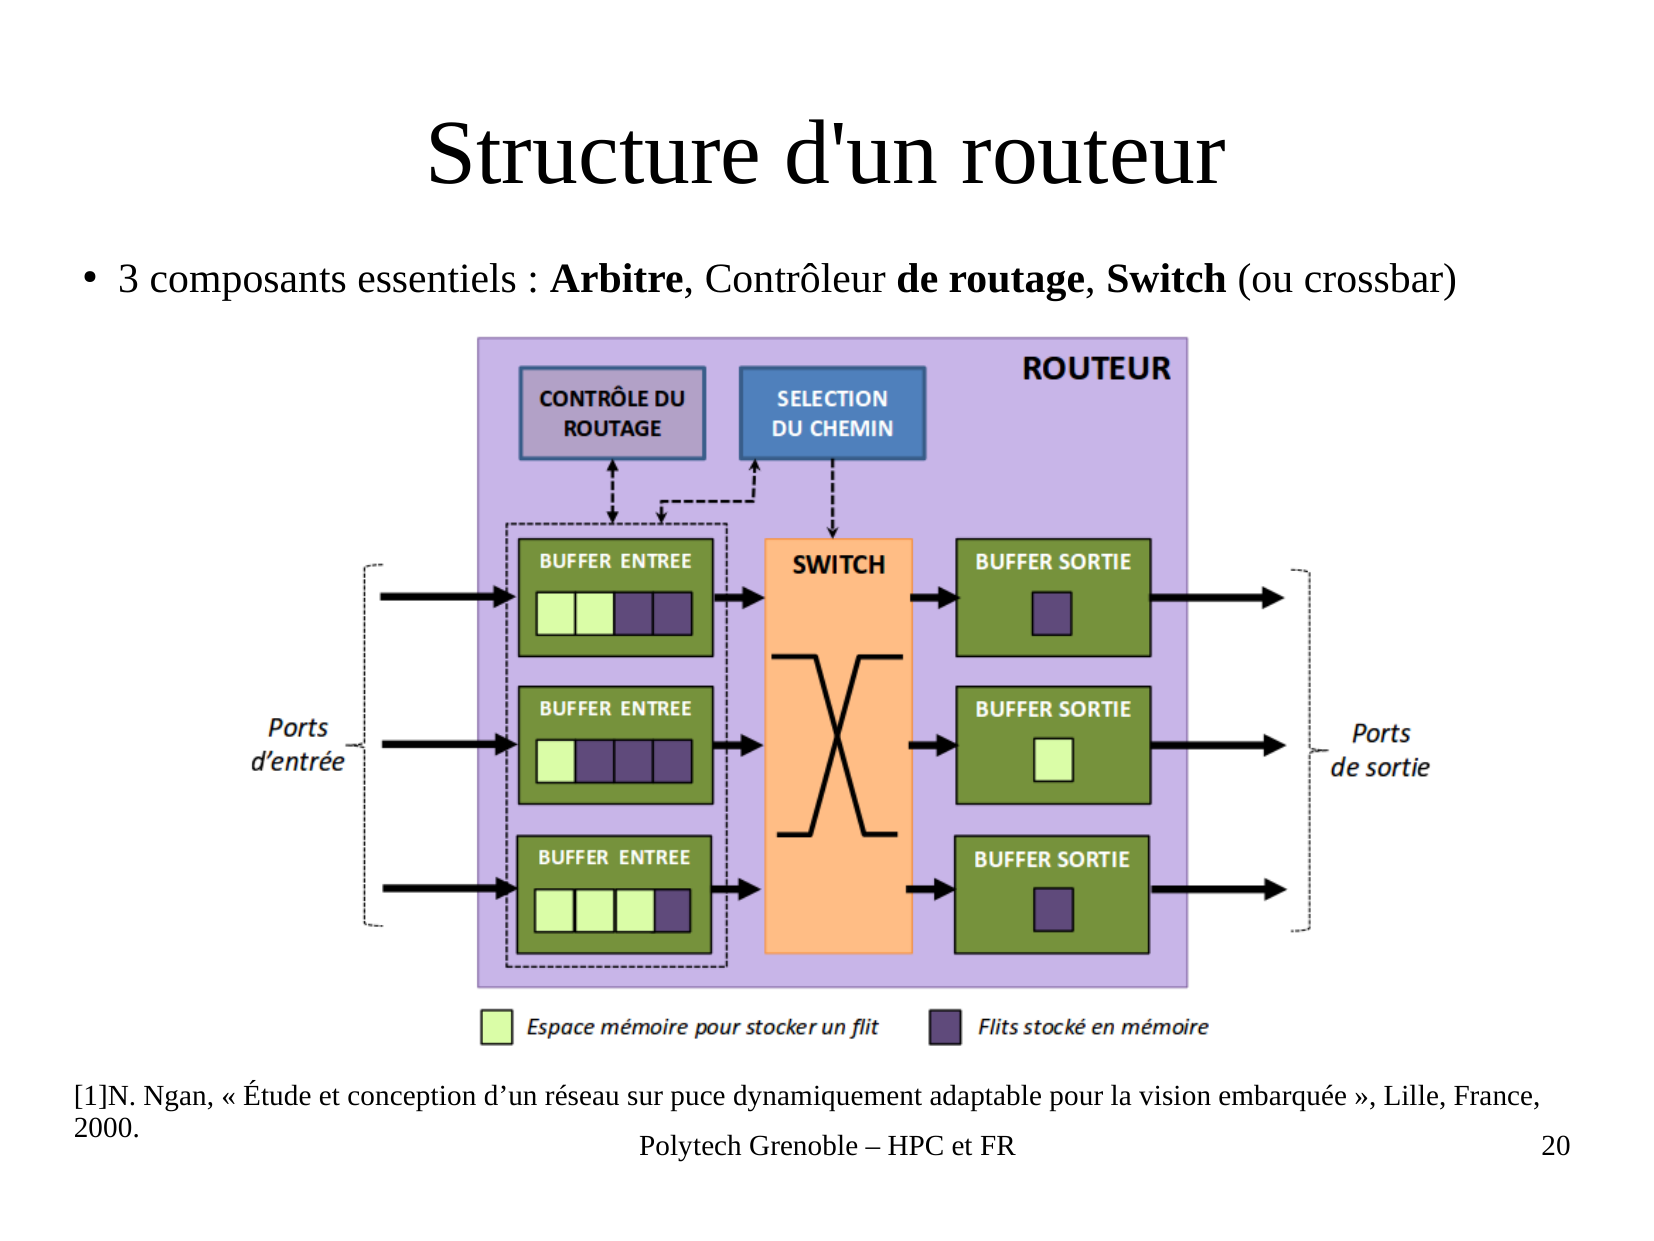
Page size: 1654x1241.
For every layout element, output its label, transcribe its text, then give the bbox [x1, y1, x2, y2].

picture [224, 330, 1441, 1053]
text_box [1]N. Ngan, « Étude et conception d’un réseau sur puce dynamiquement adaptable pour la vision embarquée », Lille, France, 2000. [59, 1071, 1630, 1153]
list 3 composants essentiels : Arbitre, Contrôleur de routage, Switch (ou crossbar) [82, 183, 1571, 1071]
title Structure d'un routeur [82, 49, 1571, 183]
